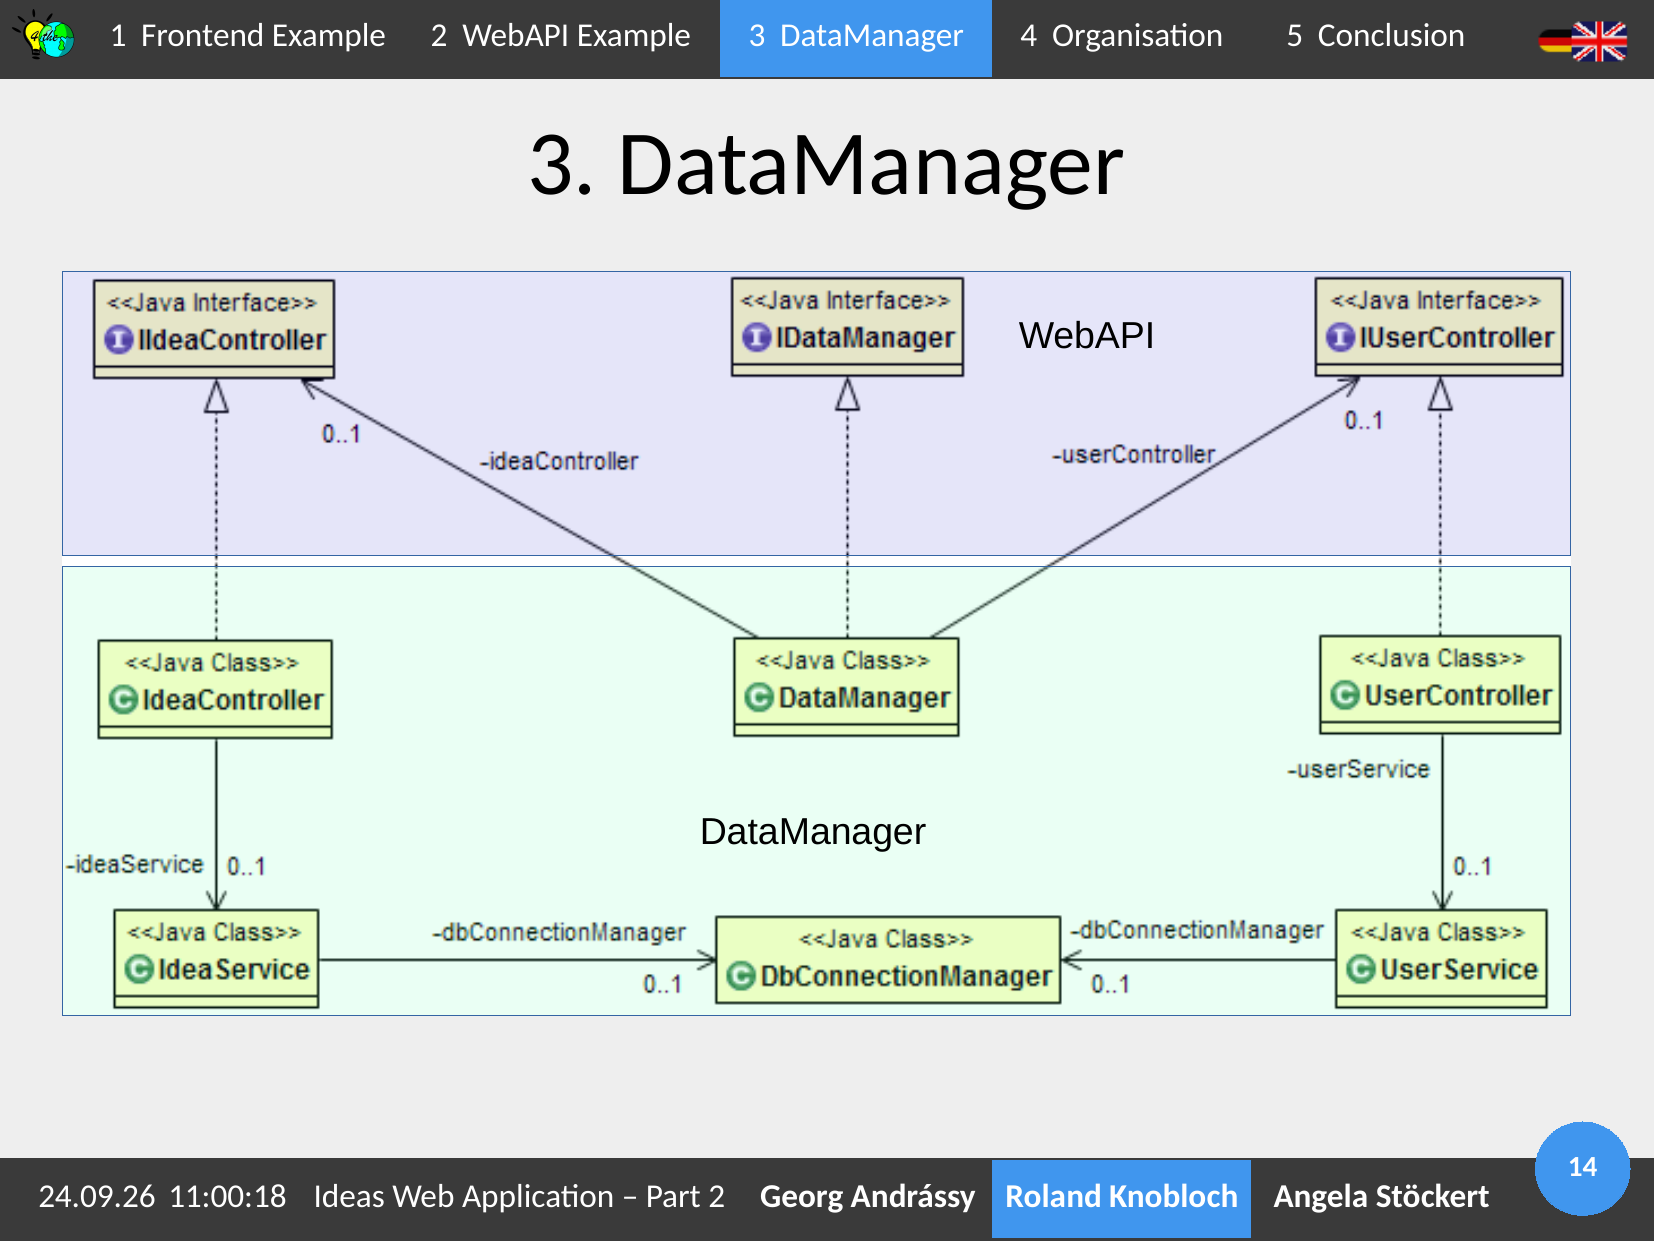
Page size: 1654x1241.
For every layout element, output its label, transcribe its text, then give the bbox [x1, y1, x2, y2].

text_box [62, 566, 1571, 1016]
picture [2, 0, 83, 79]
text_box Angela Stöckert [1251, 1160, 1512, 1238]
text_box [62, 271, 1571, 556]
text_box WebAPI [1003, 307, 1252, 364]
text_box 1 Frontend Example [94, 0, 401, 77]
text_box Ideas Web Application – Part 2 [307, 1160, 733, 1238]
text_box 5 Conclusion [1251, 0, 1501, 77]
text_box 4 Organisation [992, 0, 1251, 77]
picture [62, 556, 1571, 566]
text_box Roland Knobloch [992, 1160, 1251, 1238]
picture [1536, 18, 1629, 64]
text_box DataManager [685, 803, 1028, 860]
text_box Georg Andrássy [744, 1160, 992, 1238]
text_box 3 DataManager [720, 0, 992, 77]
text_box 2 WebAPI Example [401, 0, 720, 77]
title 3. DataManager [82, 94, 1571, 249]
